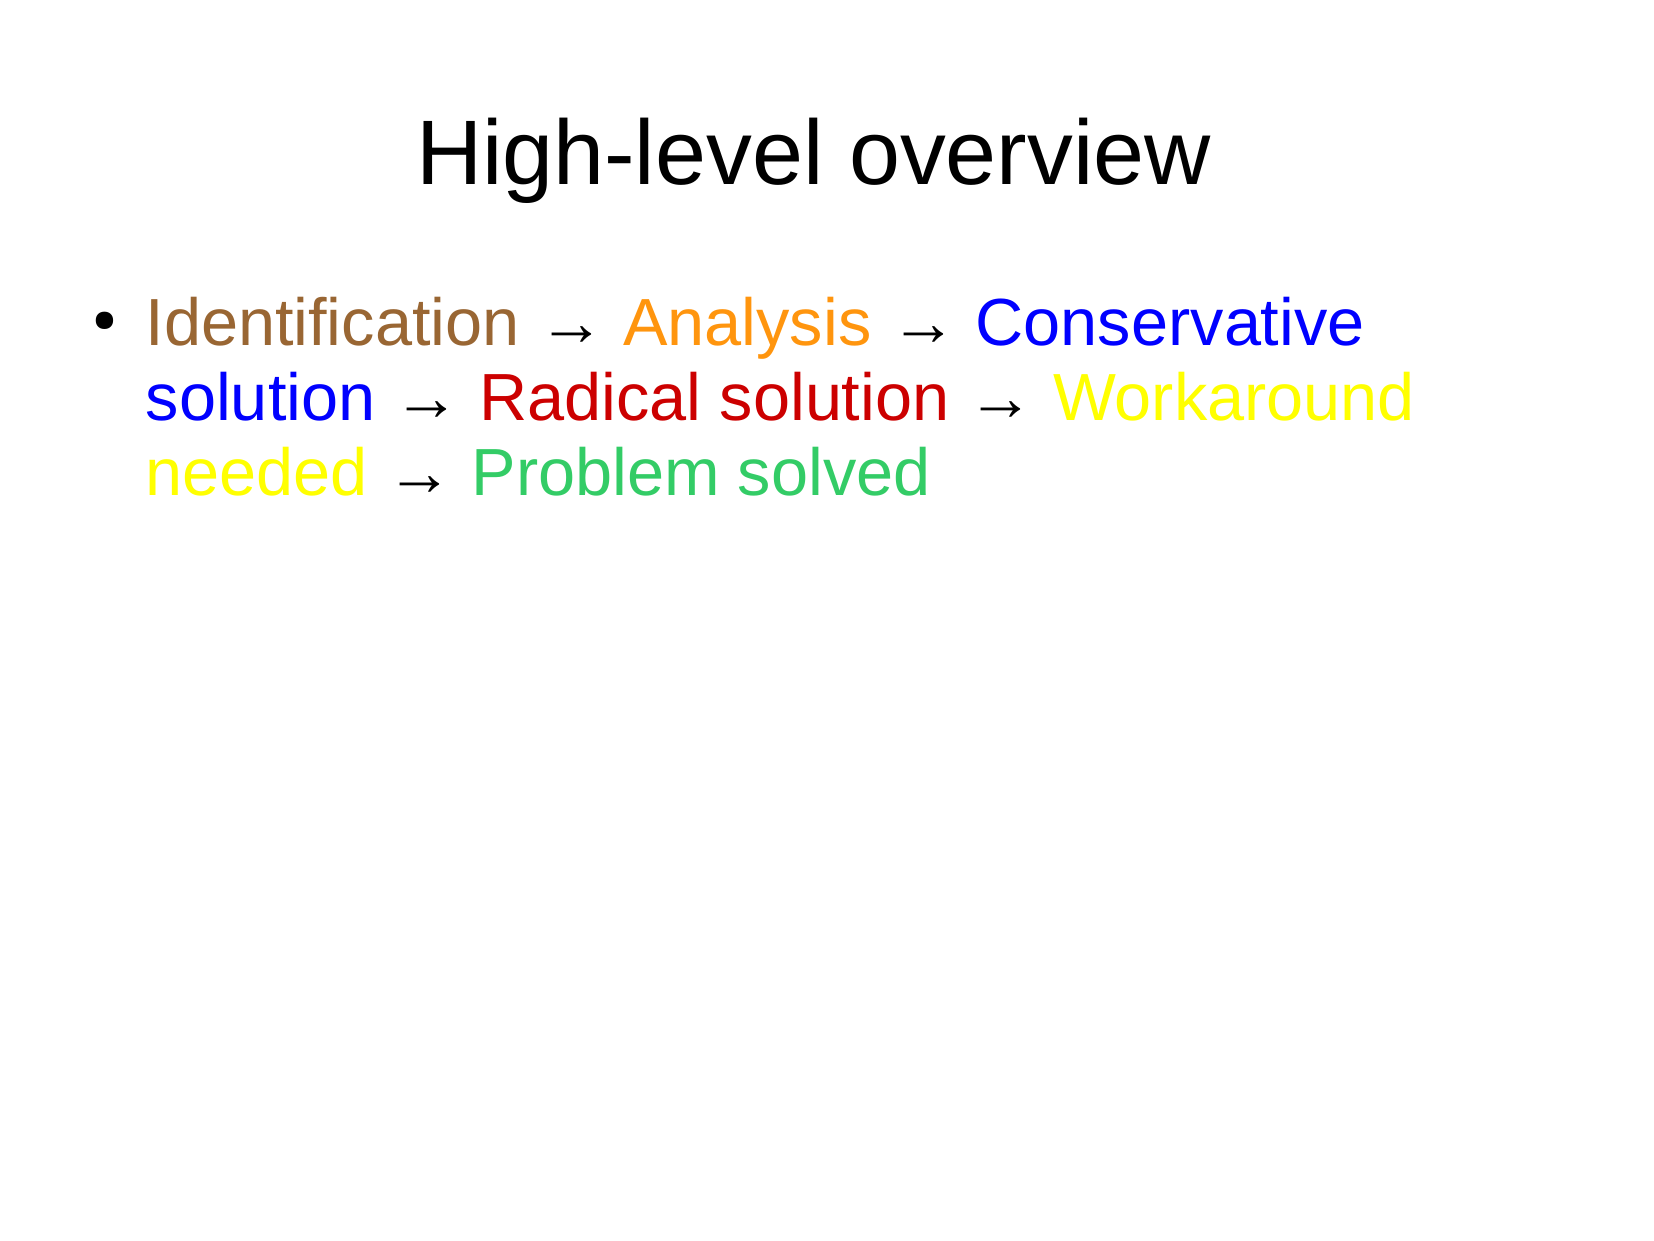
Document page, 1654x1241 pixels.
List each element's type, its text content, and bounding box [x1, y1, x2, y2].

list Identification → Analysis → Conservative solution → Radical solution → Workaround needed → Problem solved [75, 285, 1564, 1005]
title High-level overview [82, 49, 1571, 257]
